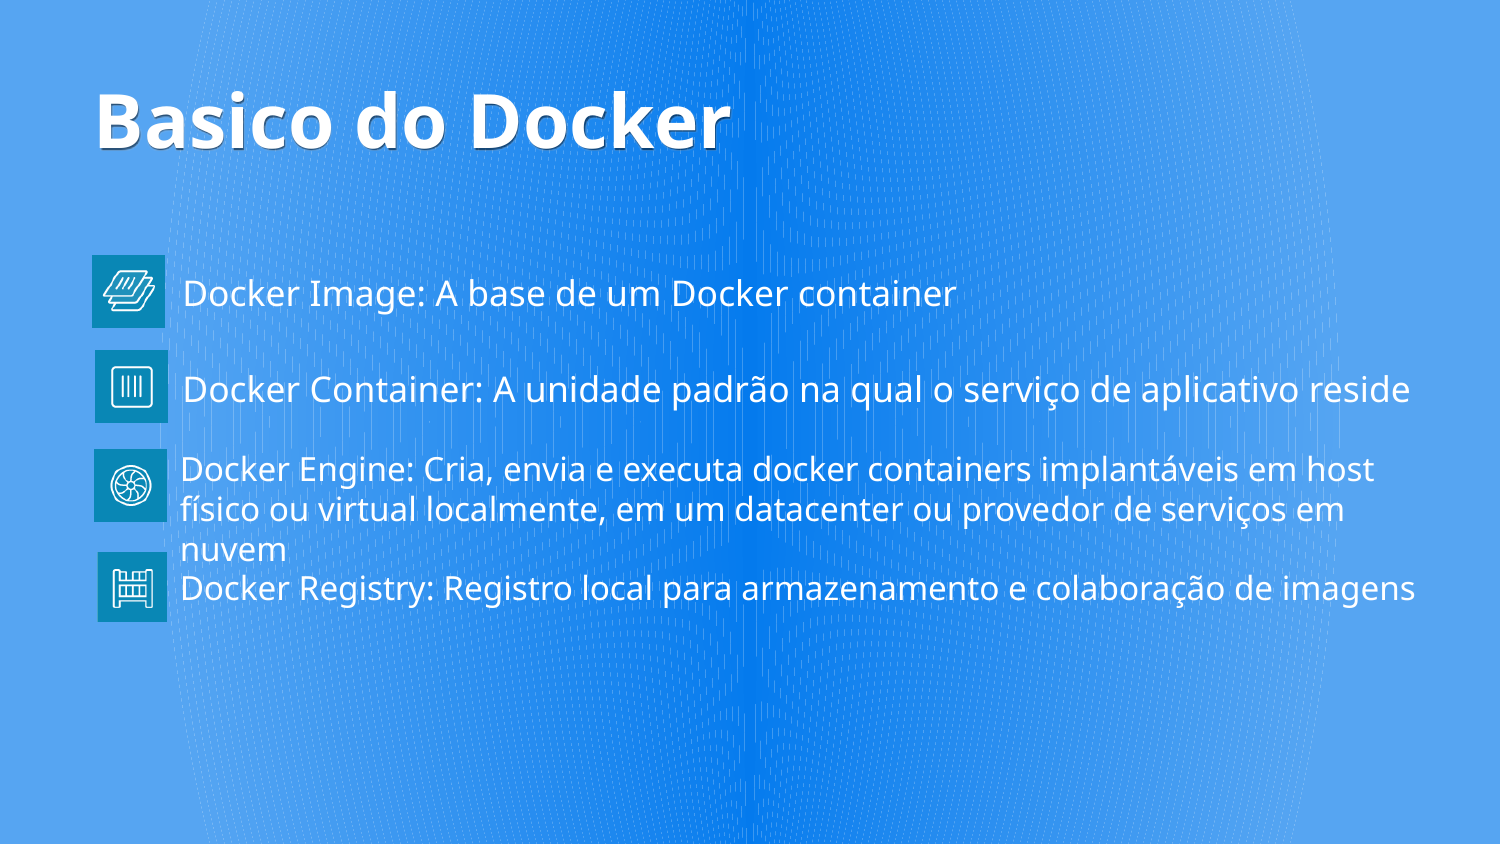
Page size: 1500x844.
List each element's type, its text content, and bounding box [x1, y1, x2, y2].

title Basico do Docker [79, 58, 1109, 184]
text_box Docker Image: A base de um Docker container [167, 255, 1105, 329]
picture [119, 585, 146, 597]
text_box Docker Engine: Cria, envia e executa docker containers implantáveis em host físico ou virtual localmente, em um datacenter ou provedor de serviços em nuvem [164, 433, 1475, 552]
picture [104, 271, 152, 305]
text_box Docker Registry: Registro local para armazenamento e colaboração de imagens [164, 552, 1489, 623]
text_box Docker Container: A unidade padrão na qual o serviço de aplicativo reside [167, 351, 1456, 425]
picture [119, 570, 146, 581]
